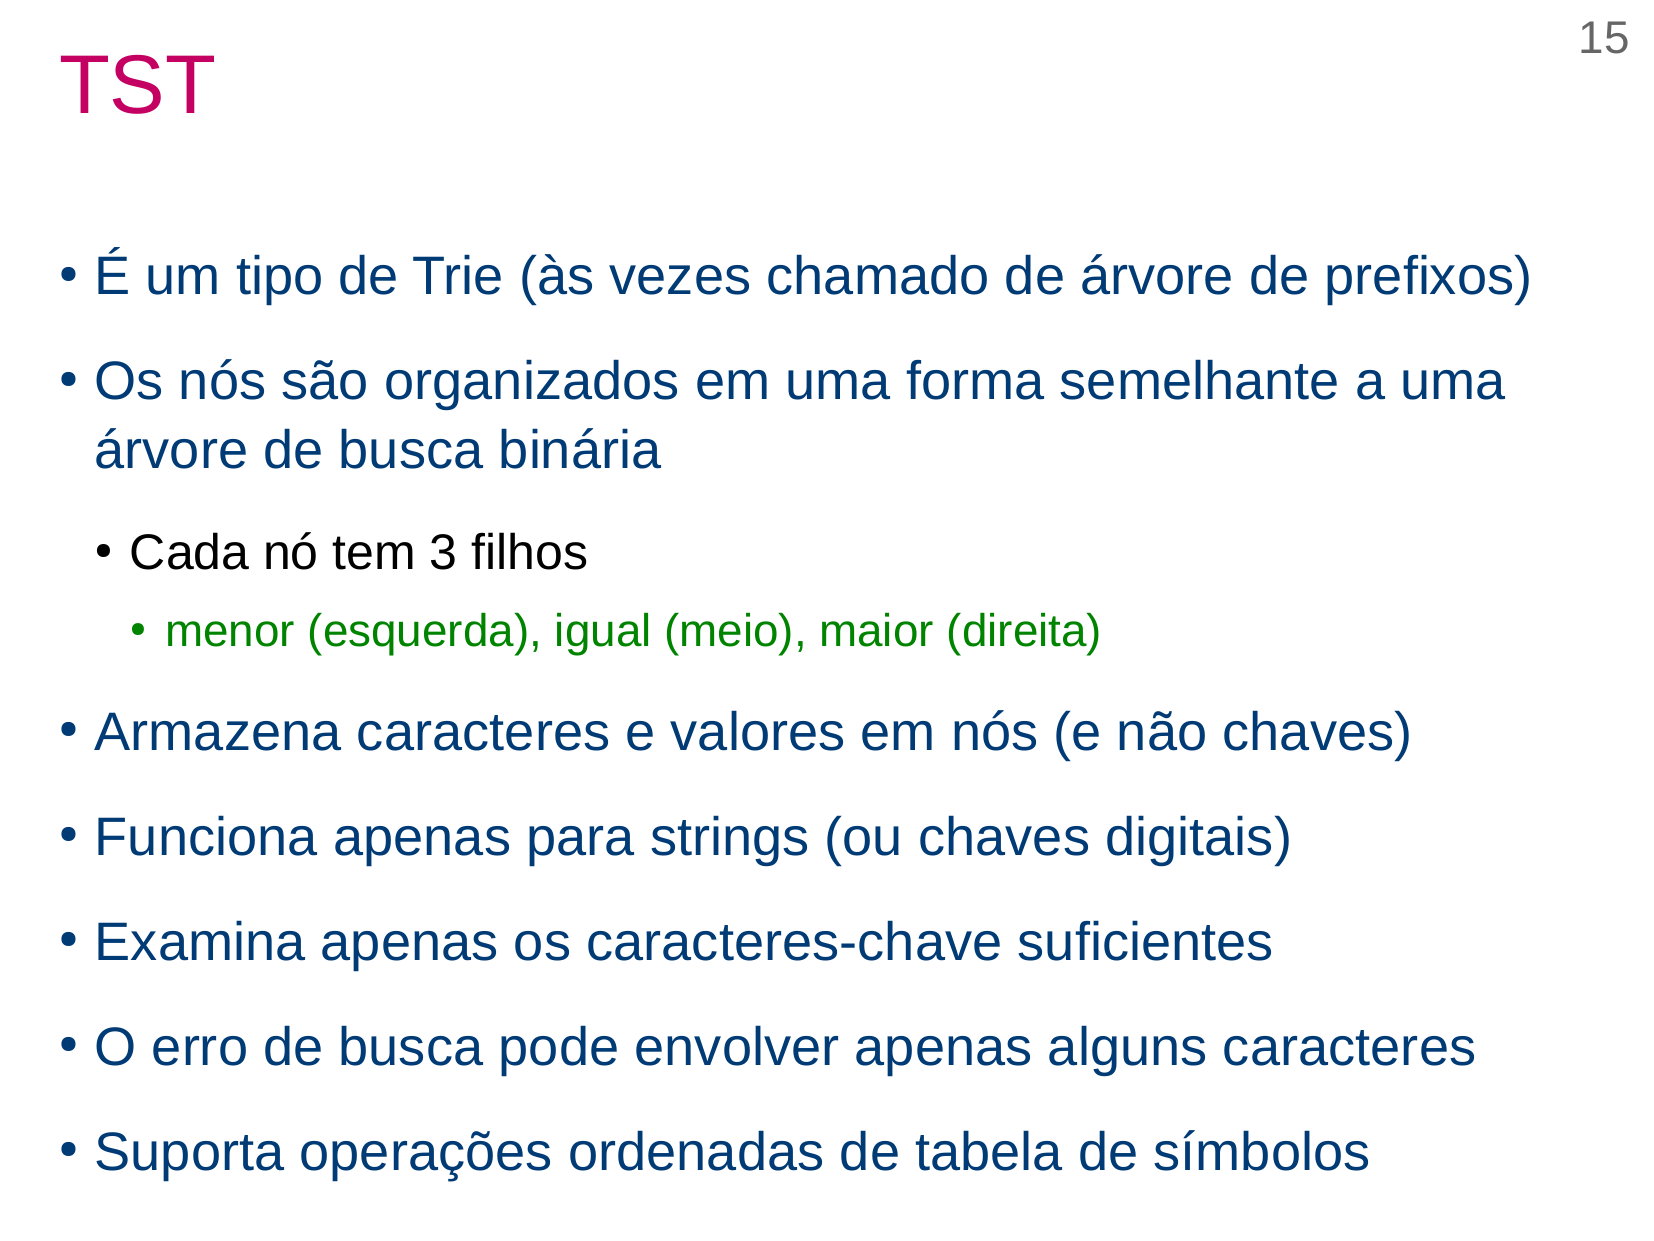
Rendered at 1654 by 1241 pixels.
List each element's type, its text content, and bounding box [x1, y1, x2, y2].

title TST [59, 29, 1595, 148]
list É um tipo de Trie (às vezes chamado de árvore de prefixos) Os nós são organizados em uma forma semelhante a uma árvore de busca binária Cada nó tem 3 filhos menor (esquerda), igual (meio), maior (direita) Armazena caracteres e valores em nós (e não chaves) Funciona apenas para strings (ou chaves digitais) Examina apenas os caracteres-chave suficientes O erro de busca pode envolver apenas alguns caracteres Suporta operações ordenadas de tabela de símbolos [59, 236, 1595, 1211]
